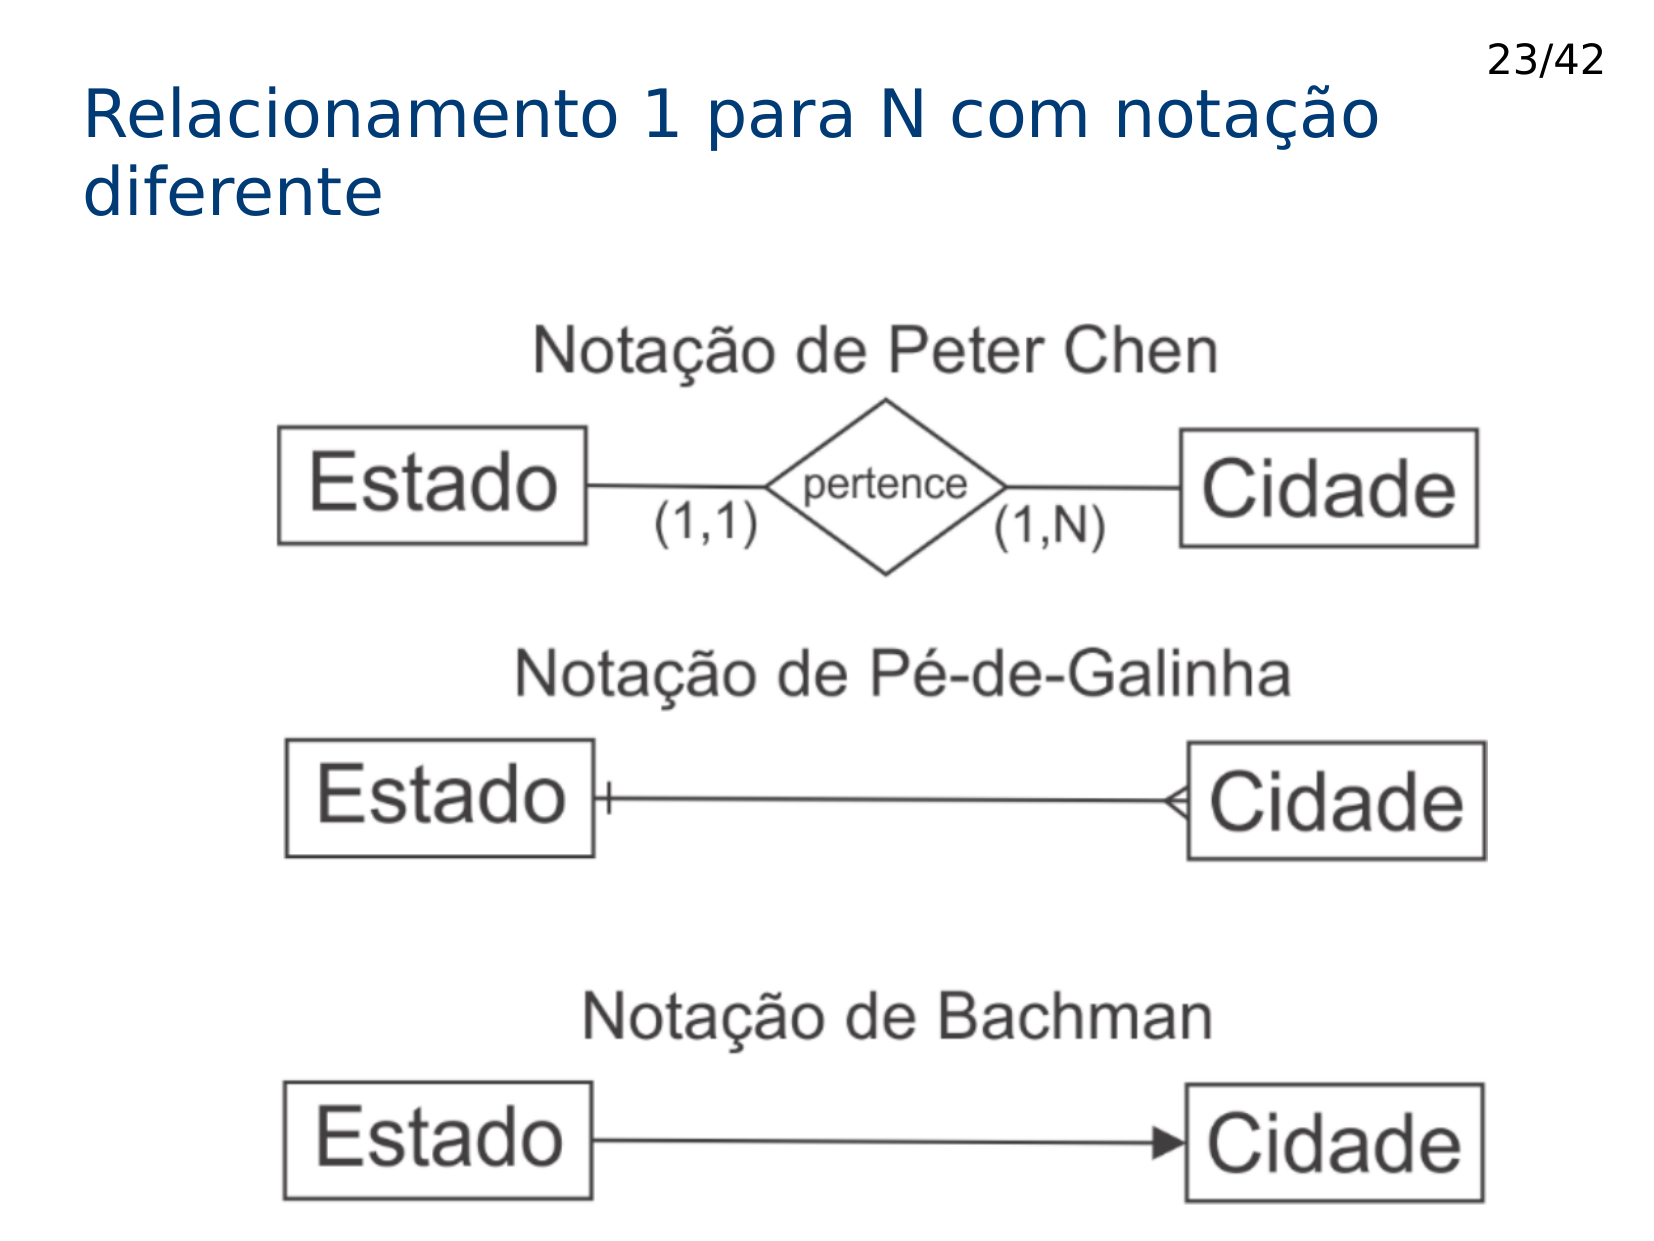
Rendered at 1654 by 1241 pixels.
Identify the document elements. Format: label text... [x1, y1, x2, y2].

picture [273, 321, 1488, 1207]
title Relacionamento 1 para N com notação diferente [82, 75, 1571, 231]
